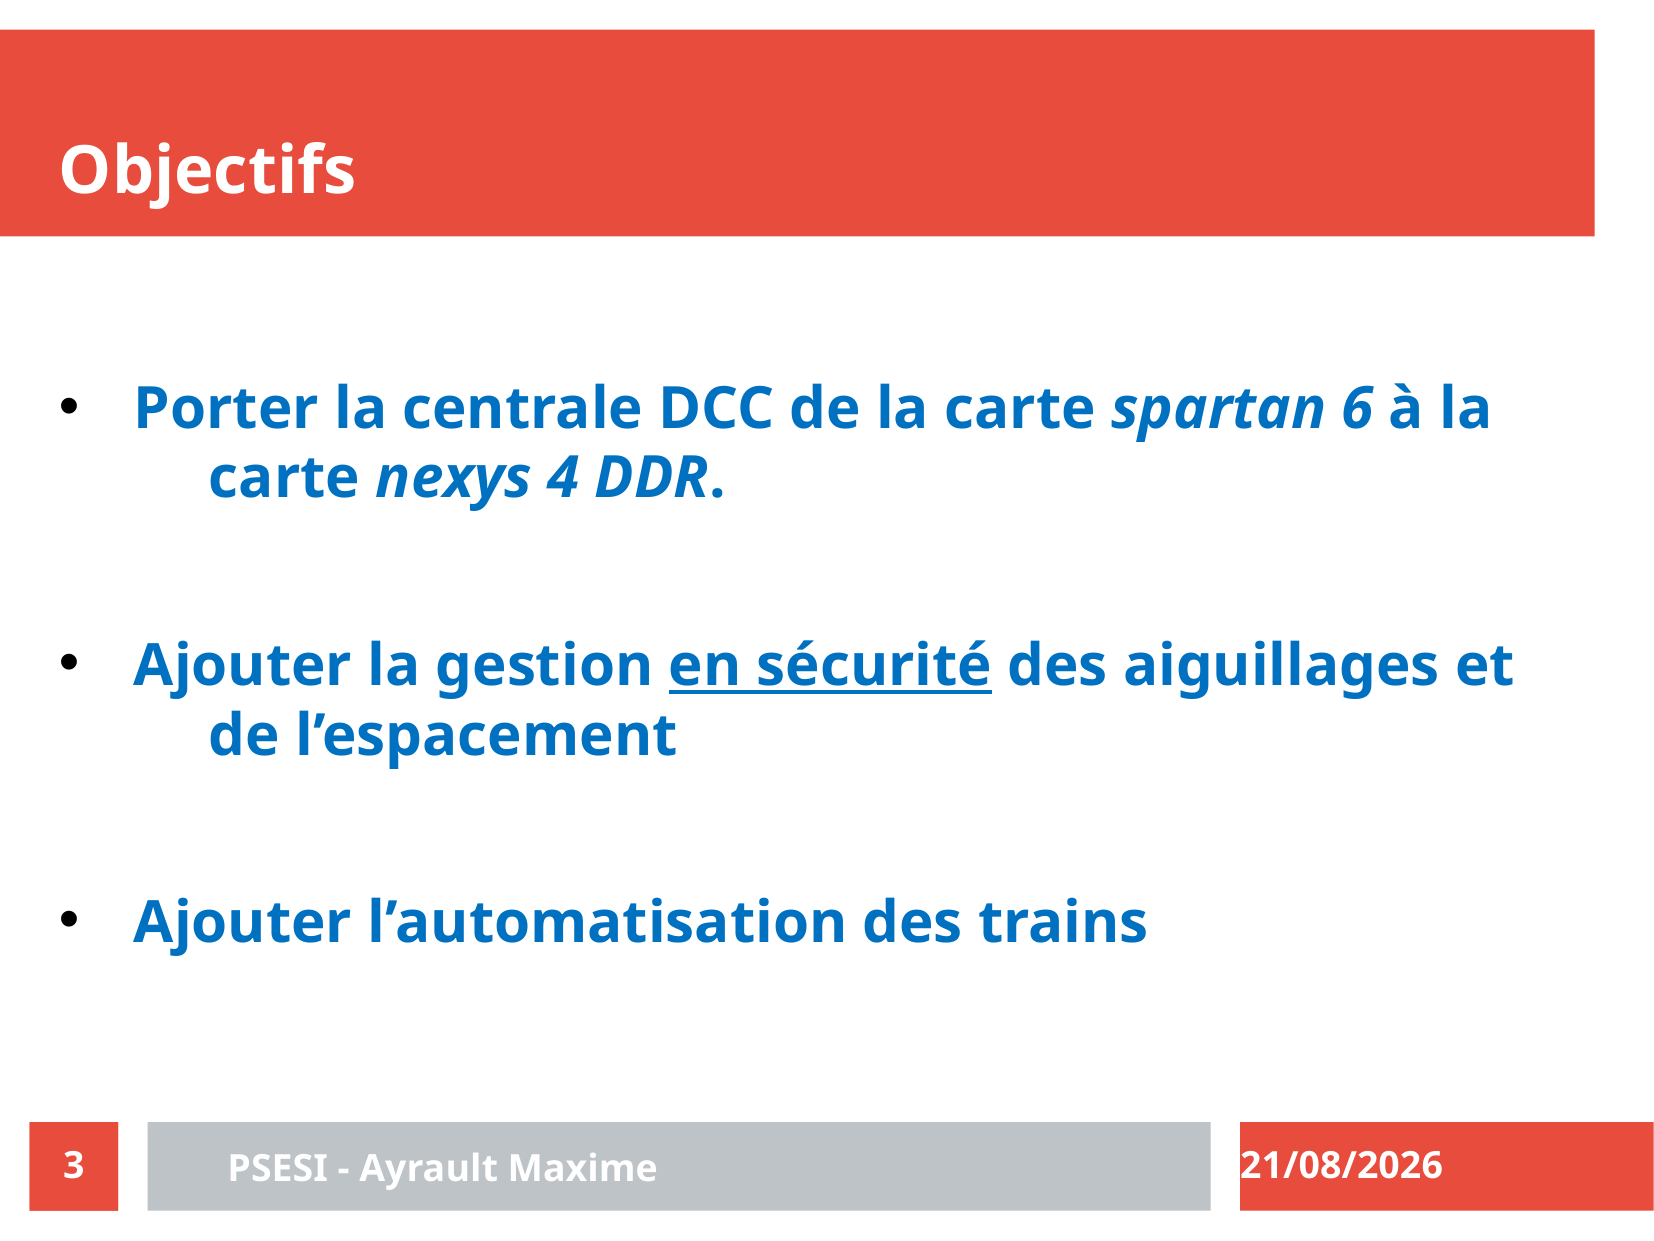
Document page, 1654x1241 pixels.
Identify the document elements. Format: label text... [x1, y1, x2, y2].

text_box <number> [29, 1122, 119, 1211]
text_box PSESI - Ayrault Maxime [177, 1122, 709, 1211]
list Porter la centrale DCC de la carte spartan 6 à la carte nexys 4 DDR. Ajouter la gestion en sécurité des aiguillages et de l’espacement Ajouter l’automatisation des trains [59, 324, 1565, 1093]
text_box 07/03/2017 [1240, 1122, 1625, 1211]
title Objectifs [59, 59, 1595, 207]
